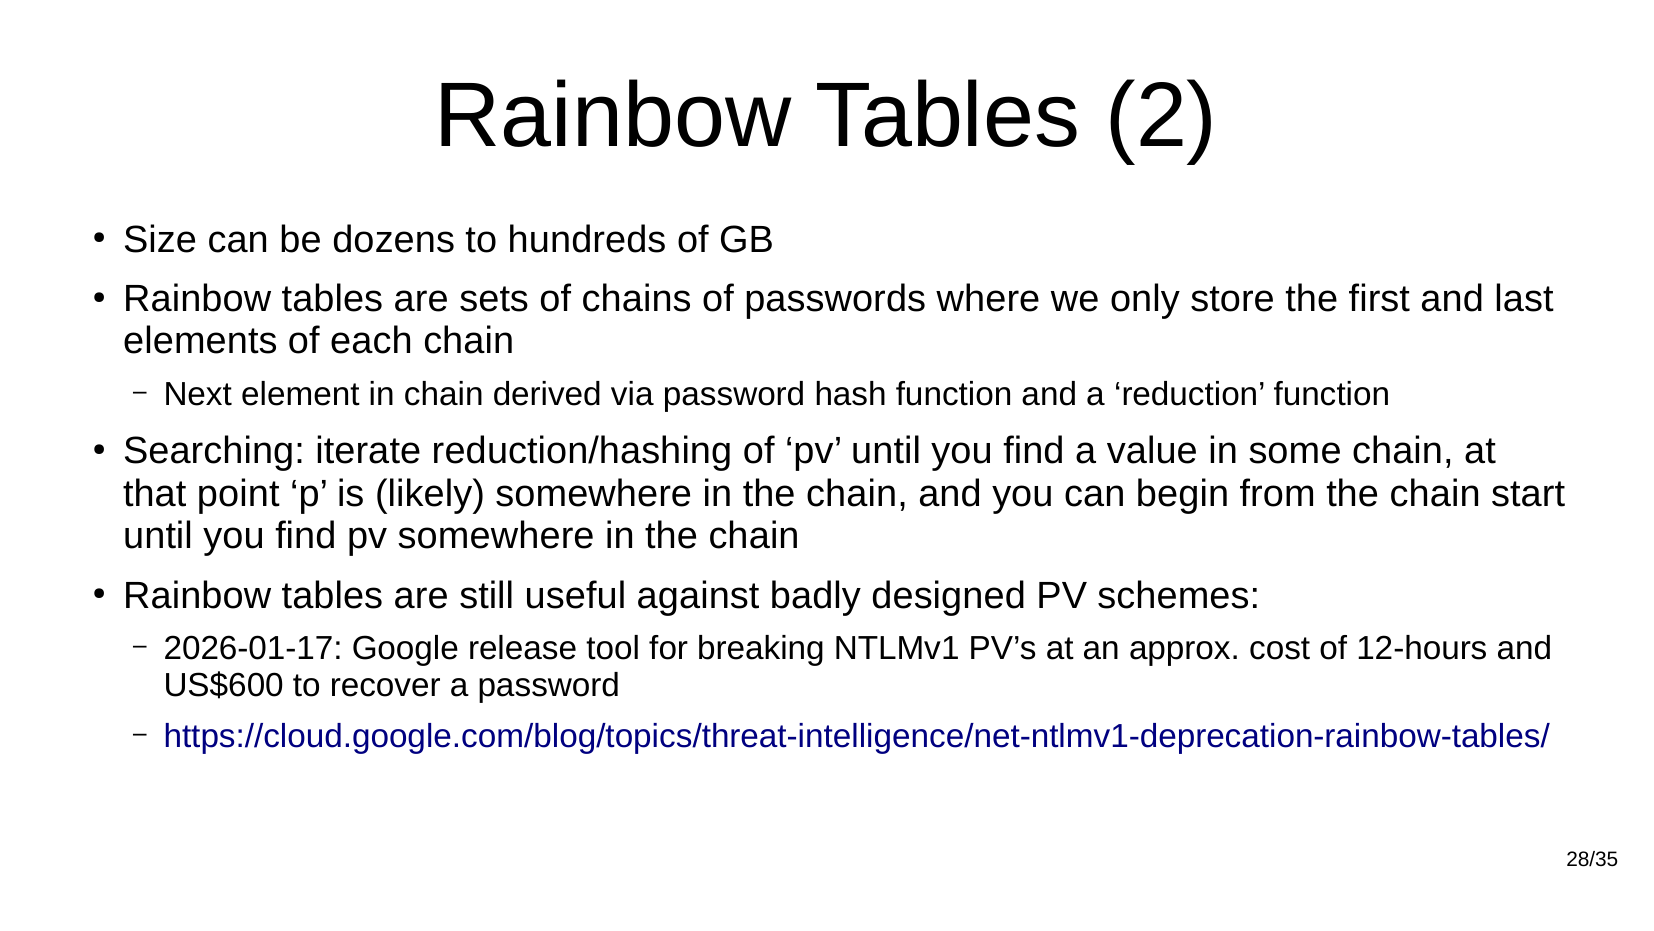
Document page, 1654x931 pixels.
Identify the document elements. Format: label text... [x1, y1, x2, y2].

title Rainbow Tables (2) [82, 37, 1571, 193]
list Size can be dozens to hundreds of GB Rainbow tables are sets of chains of passwords where we only store the first and last elements of each chain Next element in chain derived via password hash function and a ‘reduction’ function Searching: iterate reduction/hashing of ‘pv’ until you find a value in some chain, at that point ‘p’ is (likely) somewhere in the chain, and you can begin from the chain start until you find pv somewhere in the chain Rainbow tables are still useful against badly designed PV schemes: 2026-01-17: Google release tool for breaking NTLMv1 PV’s at an approx. cost of 12-hours and US$600 to recover a password https://cloud.google.com/blog/topics/threat-intelligence/net-ntlmv1-deprecation-rainbow-tables/ [82, 217, 1571, 758]
